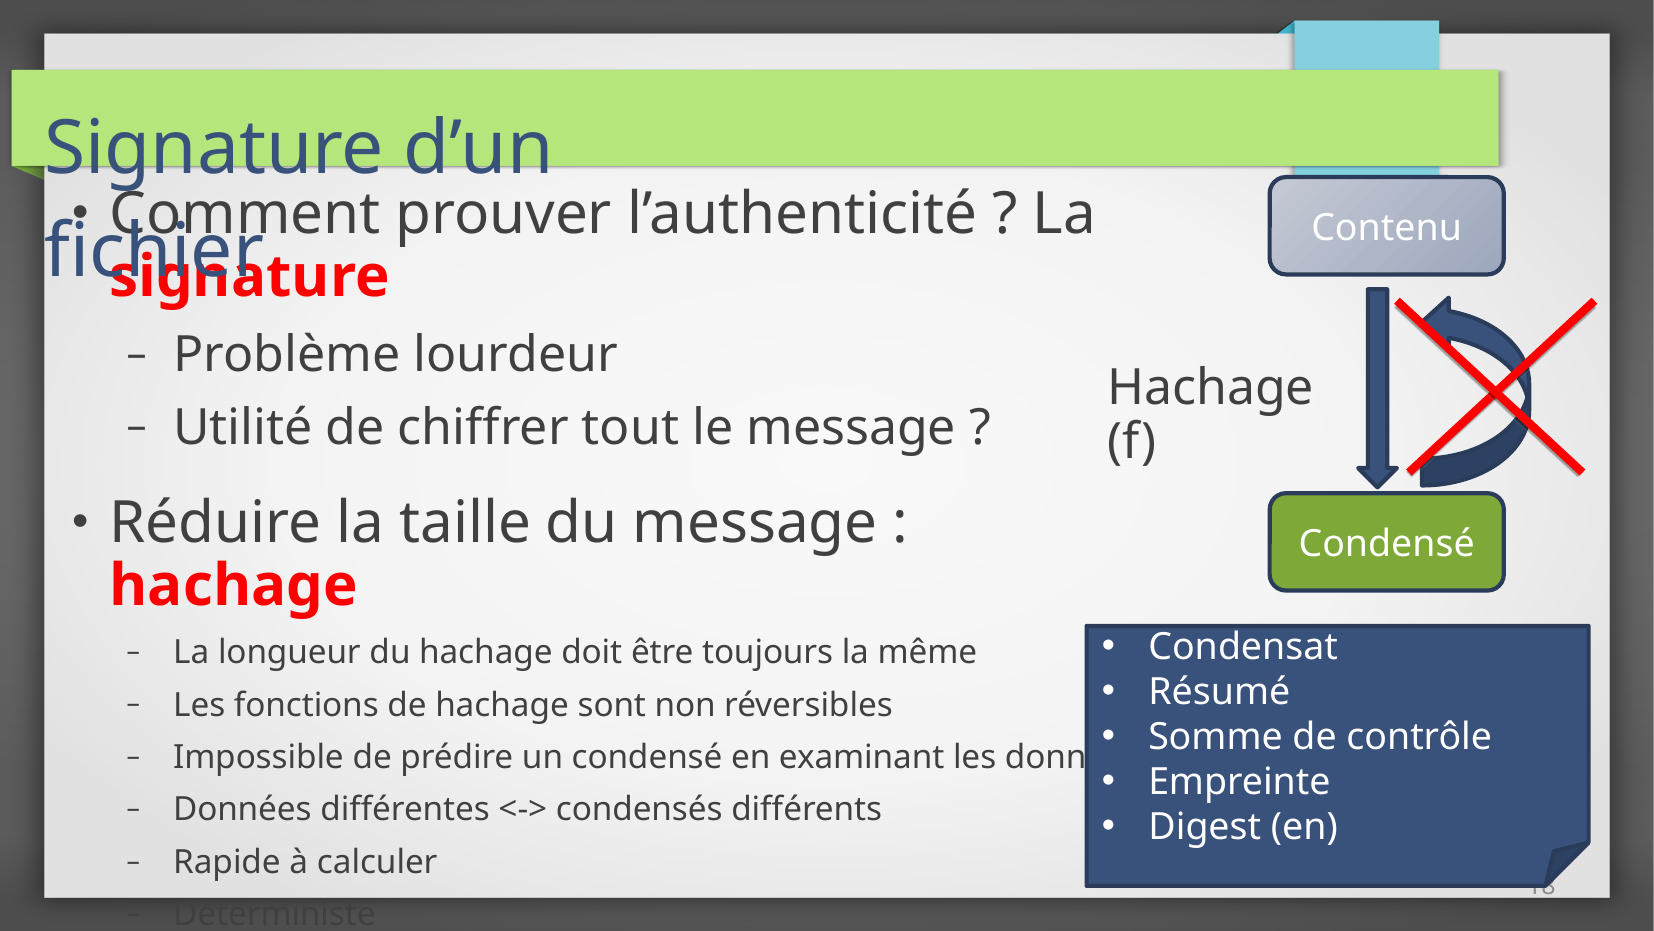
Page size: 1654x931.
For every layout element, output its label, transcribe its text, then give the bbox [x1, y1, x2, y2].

text_box [1424, 297, 1524, 370]
text_box [1421, 418, 1527, 486]
text_box Condensat Résumé Somme de contrôle Empreinte Digest (en) [1086, 625, 1589, 886]
text_box Signature d’un fichier [29, 86, 720, 177]
text_box <numéro> [1184, 862, 1571, 912]
text_box [1518, 369, 1530, 416]
text_box Hachage (f) [1092, 354, 1376, 419]
text_box [1358, 289, 1397, 488]
text_box Contenu [1269, 177, 1504, 275]
text_box Condensé [1269, 493, 1504, 591]
picture [0, 0, 1654, 931]
text_box Comment prouver l’authenticité ? La signature Problème lourdeur Utilité de chiffrer tout le message ? Réduire la taille du message : hachage La longueur du hachage doit être toujours la même Les fonctions de hachage sont non réversibles Impossible de prédire un condensé en examinant les données Données différentes <-> condensés différents Rapide à calculer Déterministe [57, 175, 1182, 892]
